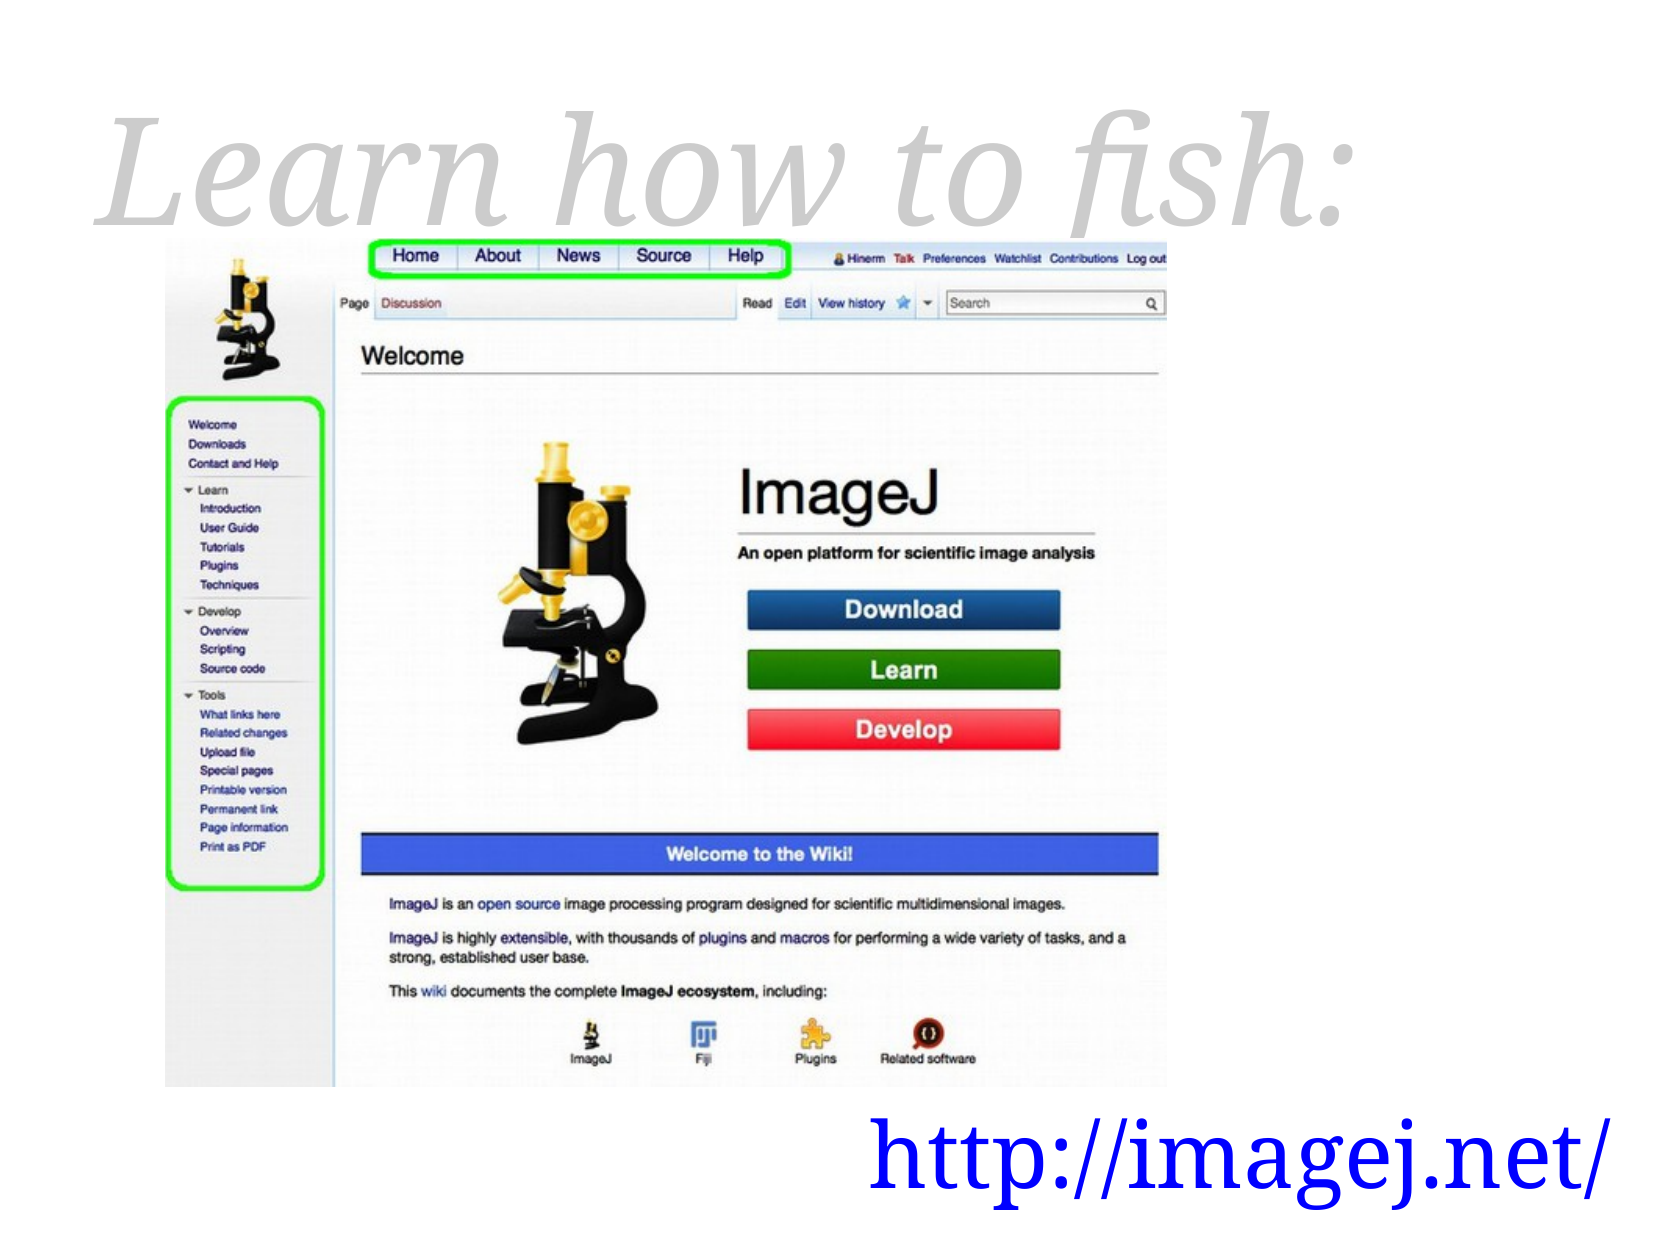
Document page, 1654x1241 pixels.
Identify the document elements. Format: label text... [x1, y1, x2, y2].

picture [165, 238, 1167, 1087]
text_box Learn how to fish: [81, 57, 1654, 405]
text_box http://imagej.net/ [51, 1083, 1627, 1200]
